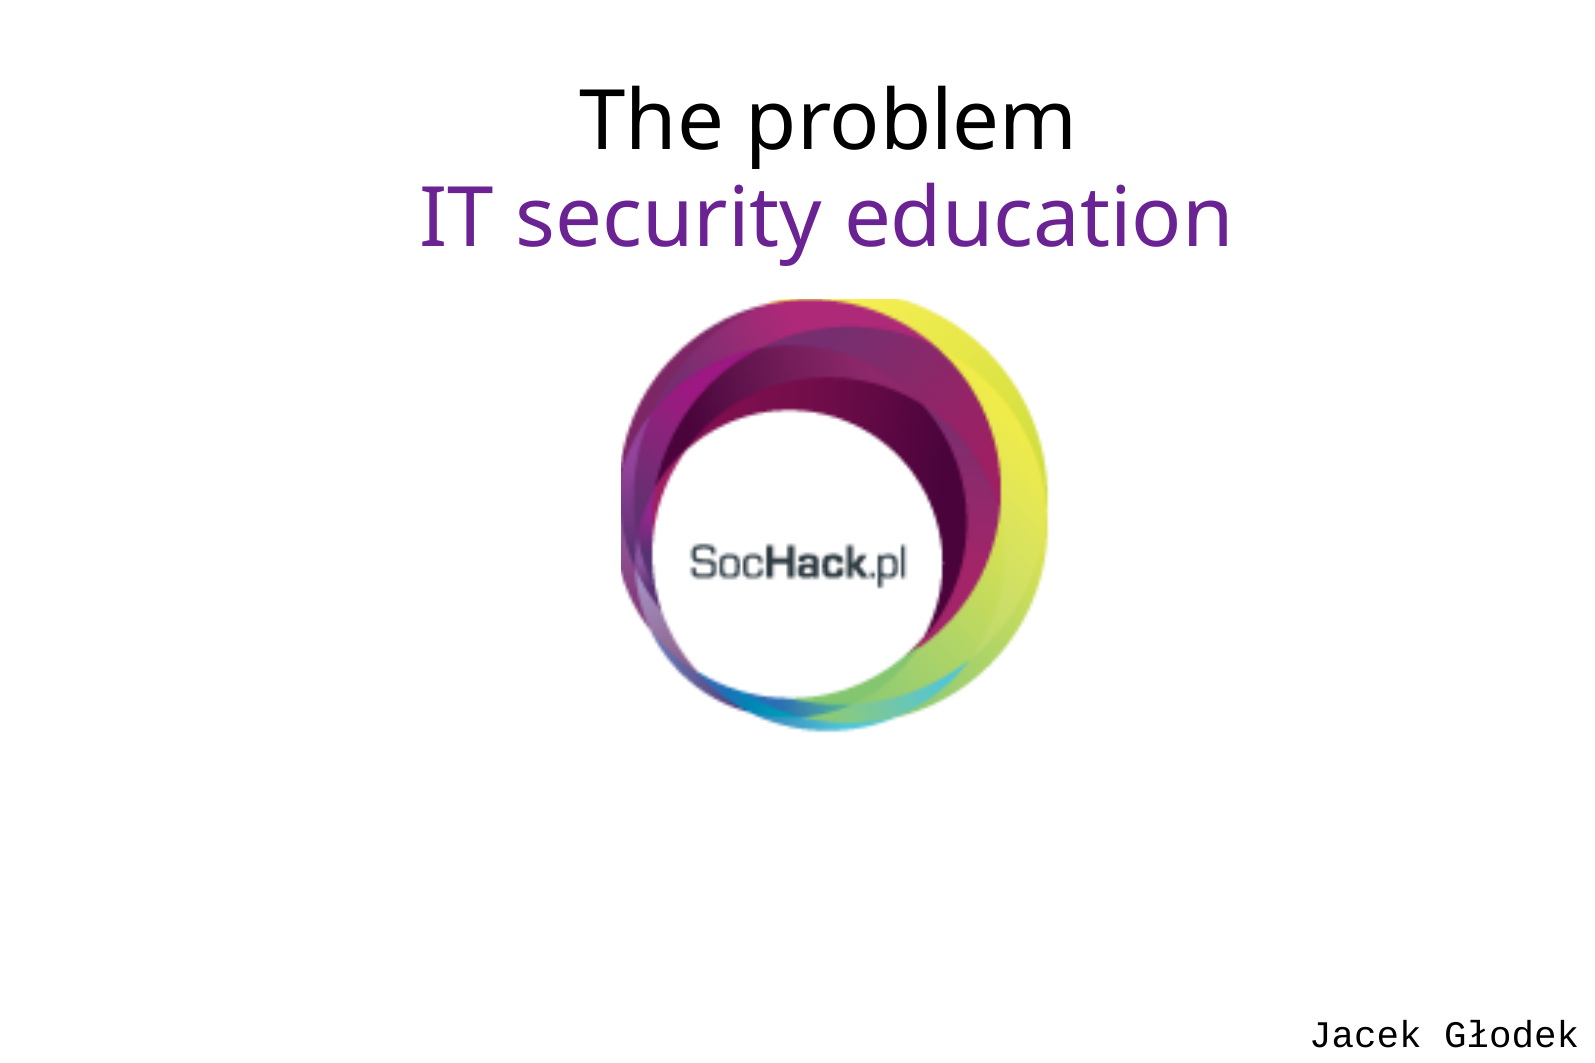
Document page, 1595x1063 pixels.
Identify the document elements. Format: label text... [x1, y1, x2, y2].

text_box IT security education [321, 150, 1333, 328]
text_box Jacek Głodek [1294, 1008, 1595, 1063]
picture [621, 328, 1110, 750]
text_box The problem [323, 53, 1335, 170]
